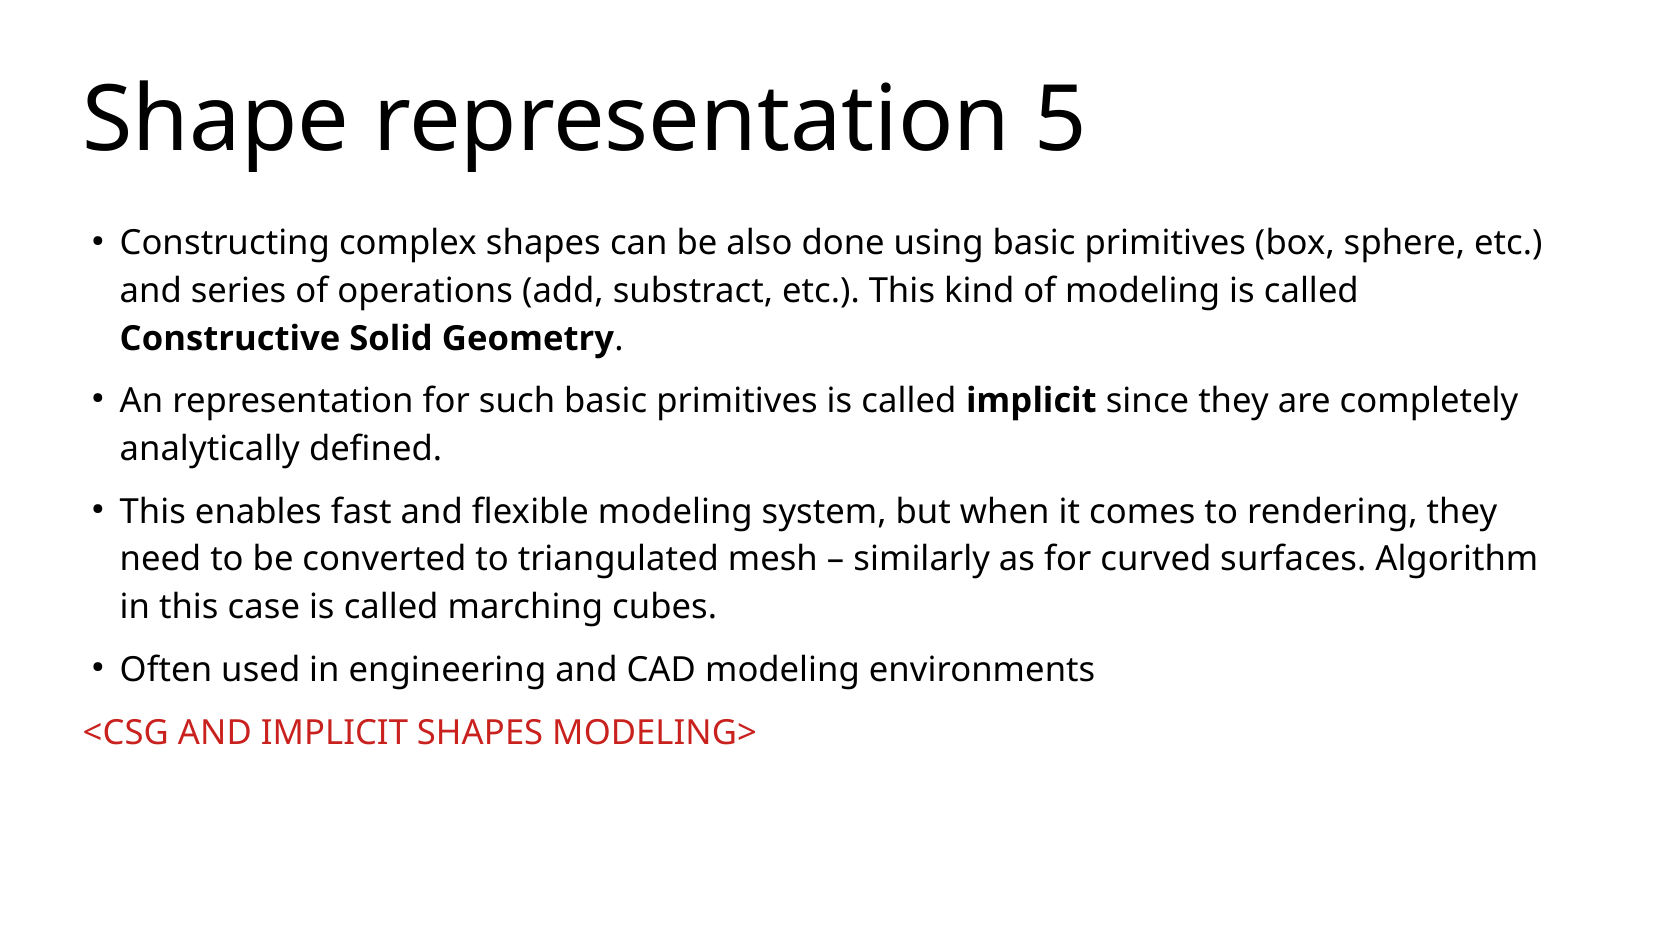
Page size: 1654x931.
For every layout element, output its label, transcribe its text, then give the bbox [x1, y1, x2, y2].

title Shape representation 5 [82, 37, 1571, 193]
list Constructing complex shapes can be also done using basic primitives (box, sphere, etc.) and series of operations (add, substract, etc.). This kind of modeling is called Constructive Solid Geometry. An representation for such basic primitives is called implicit since they are completely analytically defined. This enables fast and flexible modeling system, but when it comes to rendering, they need to be converted to triangulated mesh – similarly as for curved surfaces. Algorithm in this case is called marching cubes. Often used in engineering and CAD modeling environments <CSG AND IMPLICIT SHAPES MODELING> [82, 217, 1571, 758]
